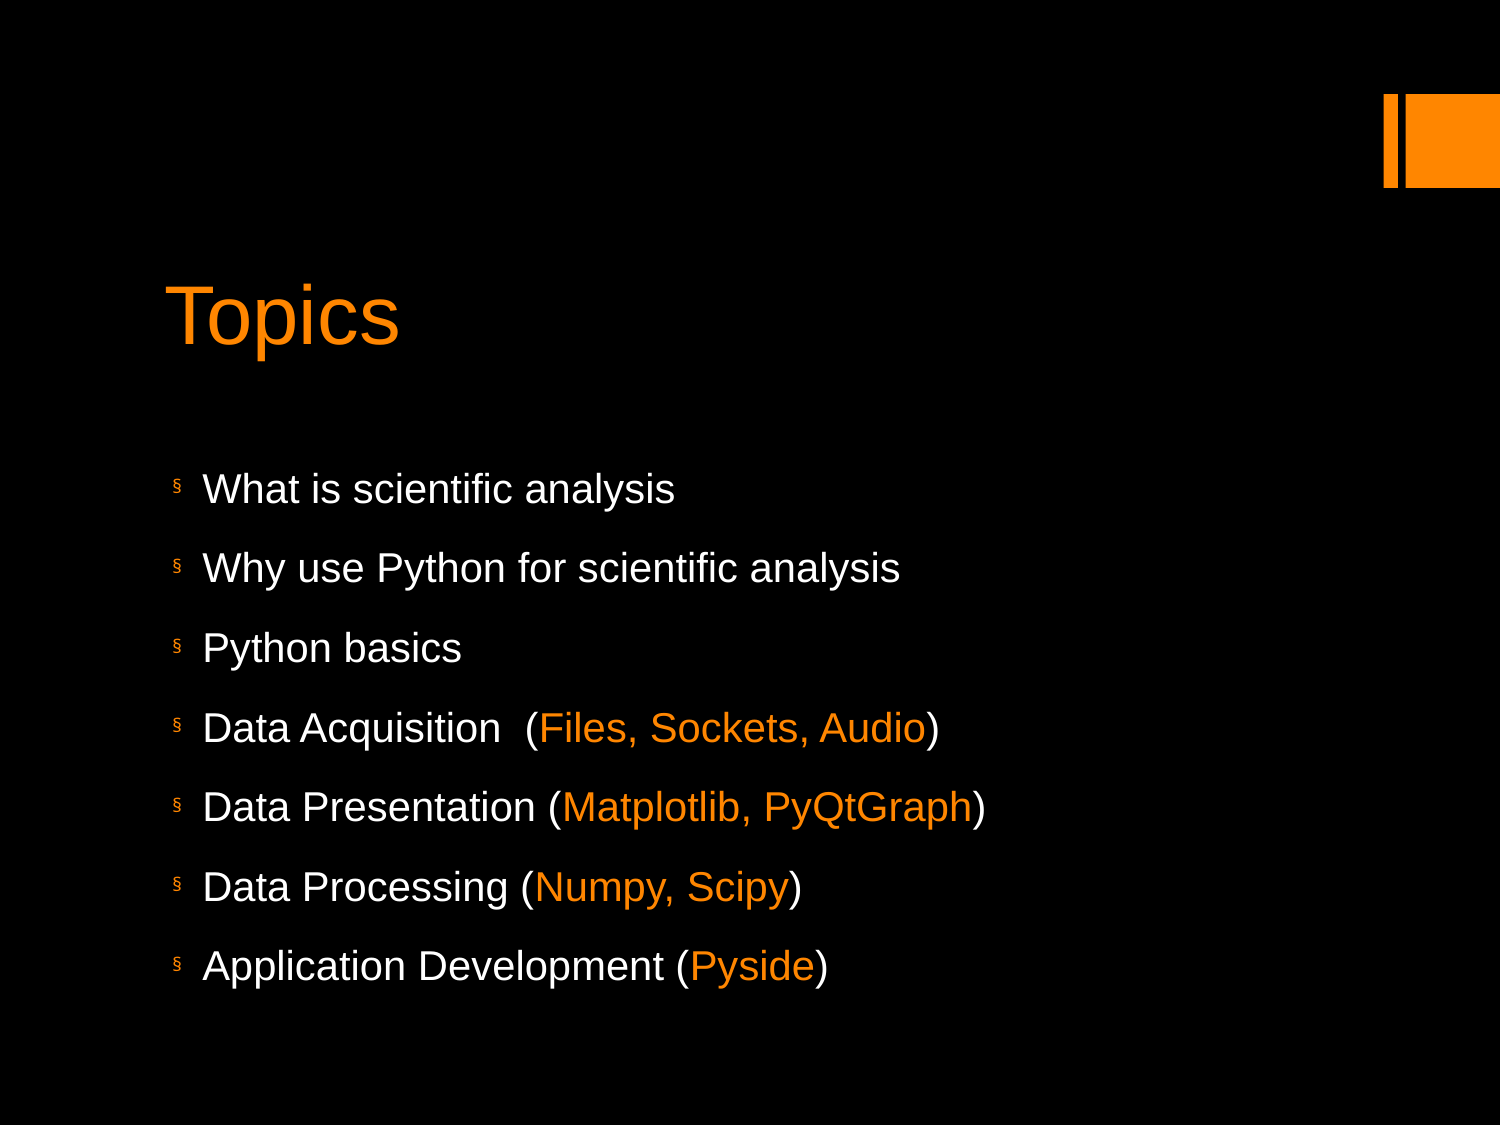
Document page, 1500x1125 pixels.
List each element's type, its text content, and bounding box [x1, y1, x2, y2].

list What is scientific analysis Why use Python for scientific analysis Python basics Data Acquisition (Files, Sockets, Audio) Data Presentation (Matplotlib, PyQtGraph) Data Processing (Numpy, Scipy) Application Development (Pyside) [150, 454, 1350, 1035]
title Topics [150, 253, 1350, 443]
